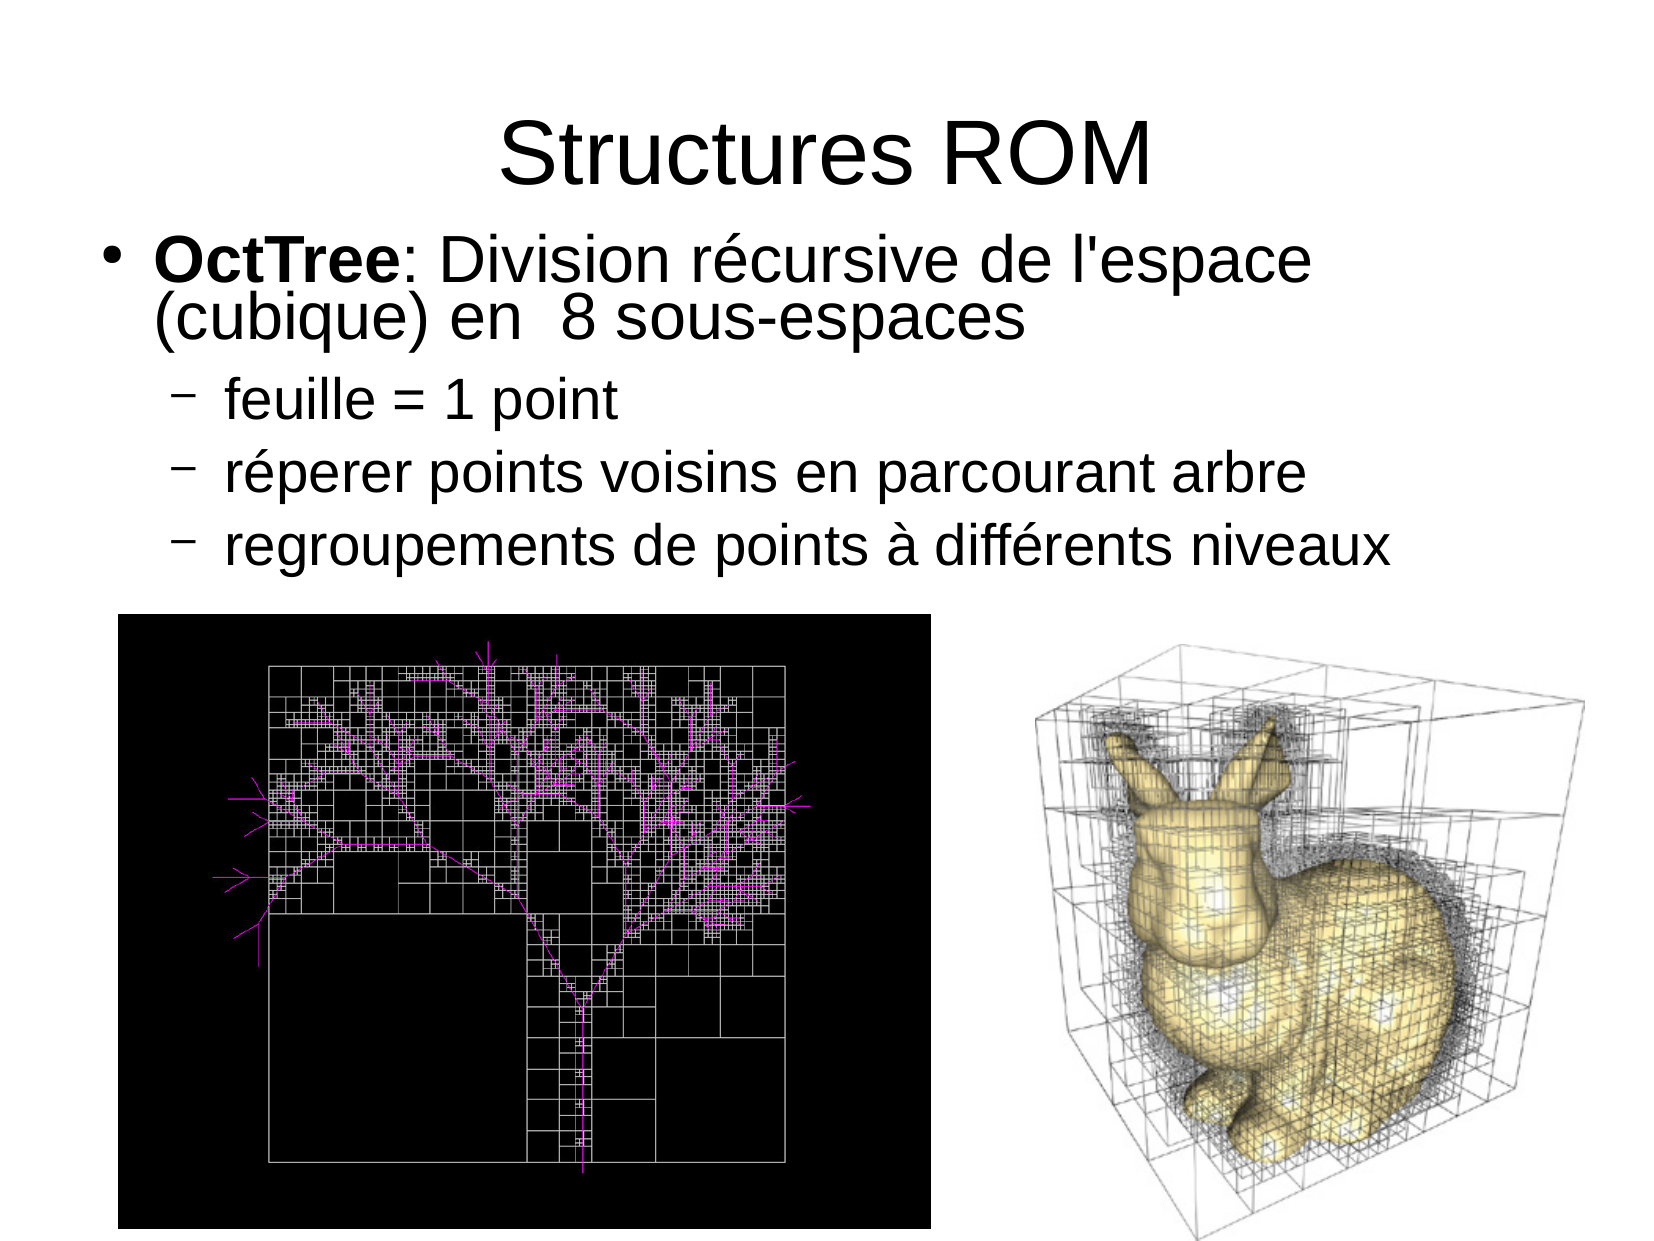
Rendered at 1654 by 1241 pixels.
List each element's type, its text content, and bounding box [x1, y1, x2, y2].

picture [1035, 644, 1585, 1241]
list OctTree: Division récursive de l'espace (cubique) en 8 sous-espaces feuille = 1 point réperer points voisins en parcourant arbre regroupements de points à différents niveaux [82, 237, 1571, 957]
title Structures ROM [82, 49, 1571, 237]
picture [118, 614, 931, 1230]
